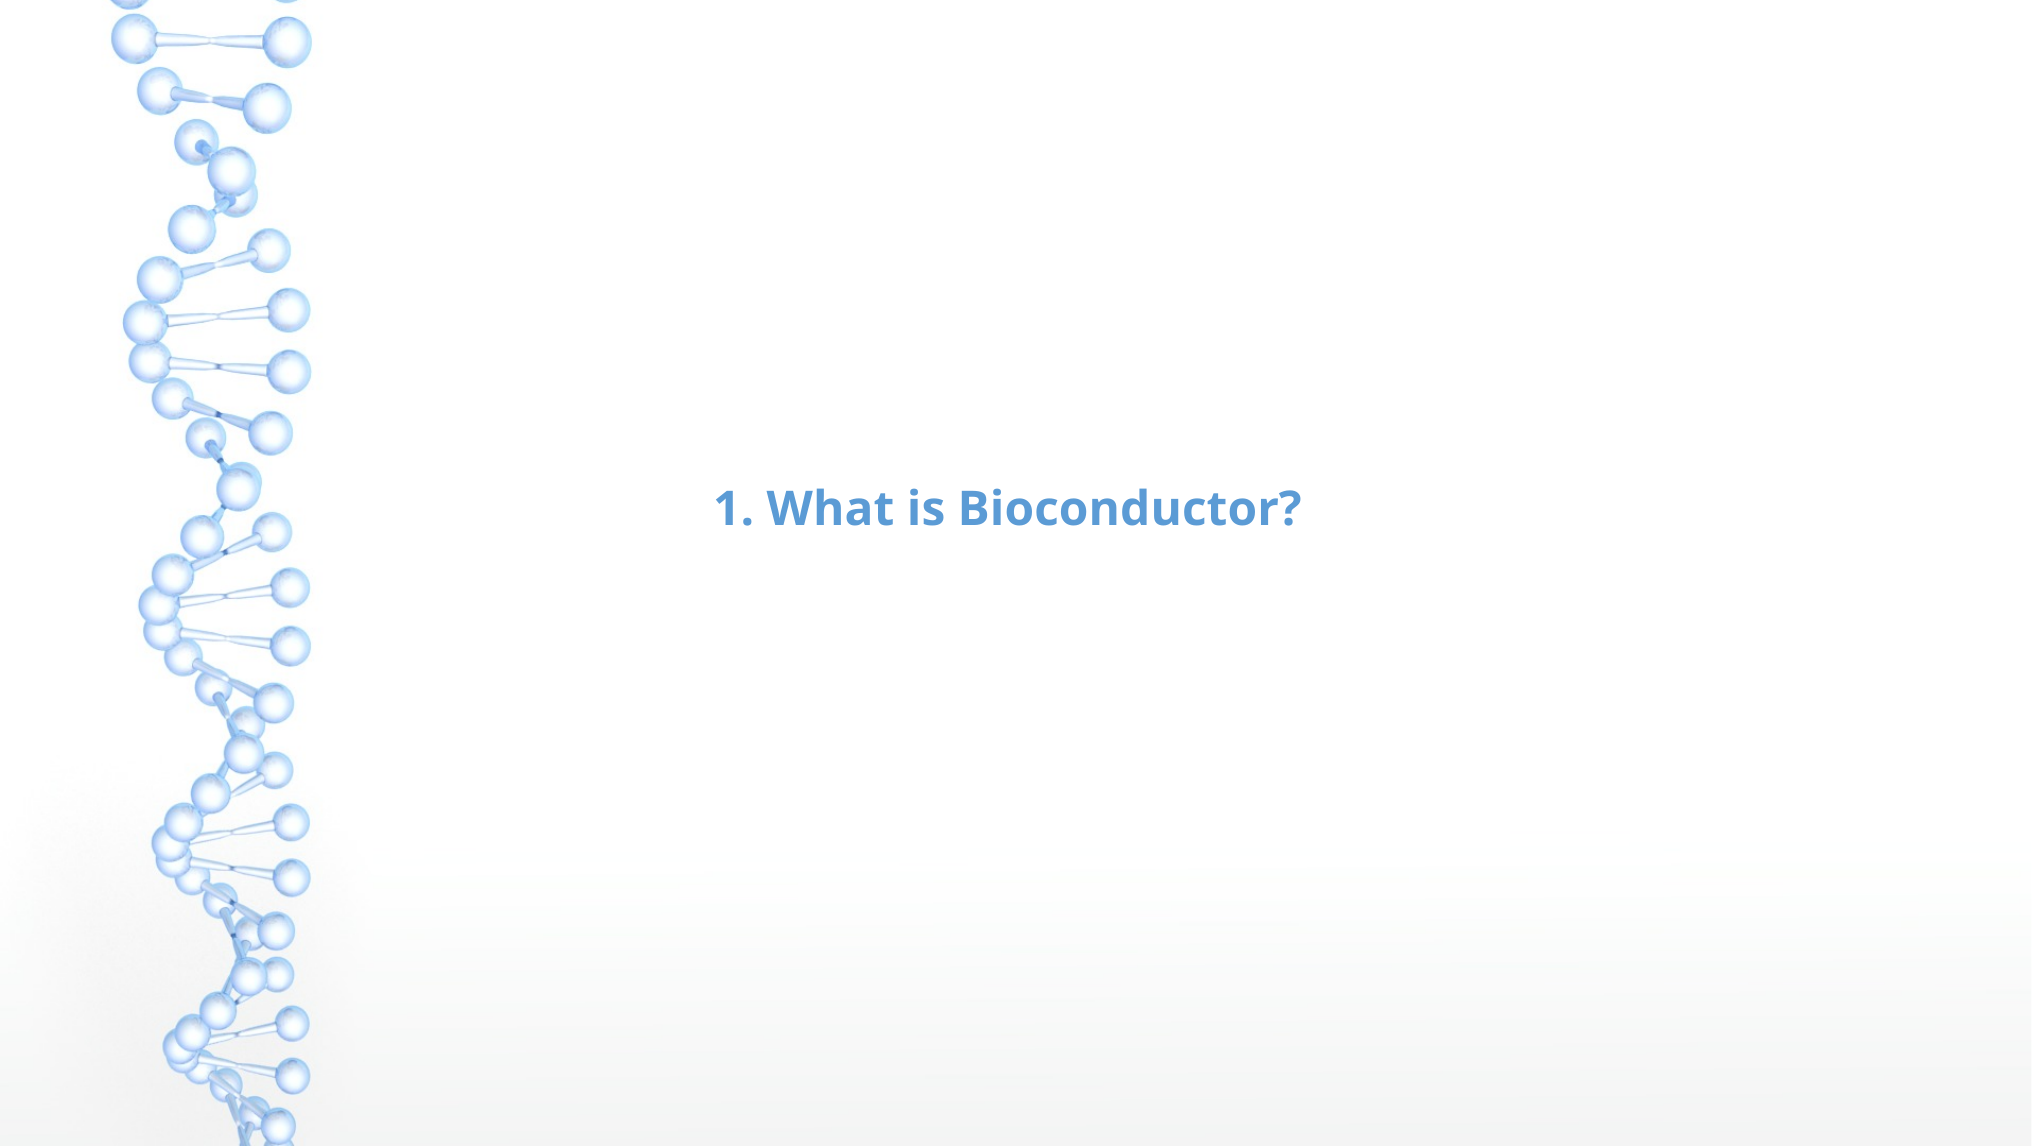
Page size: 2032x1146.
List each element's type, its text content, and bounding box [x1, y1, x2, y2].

text_box 1. What is Bioconductor? [713, 477, 1464, 573]
